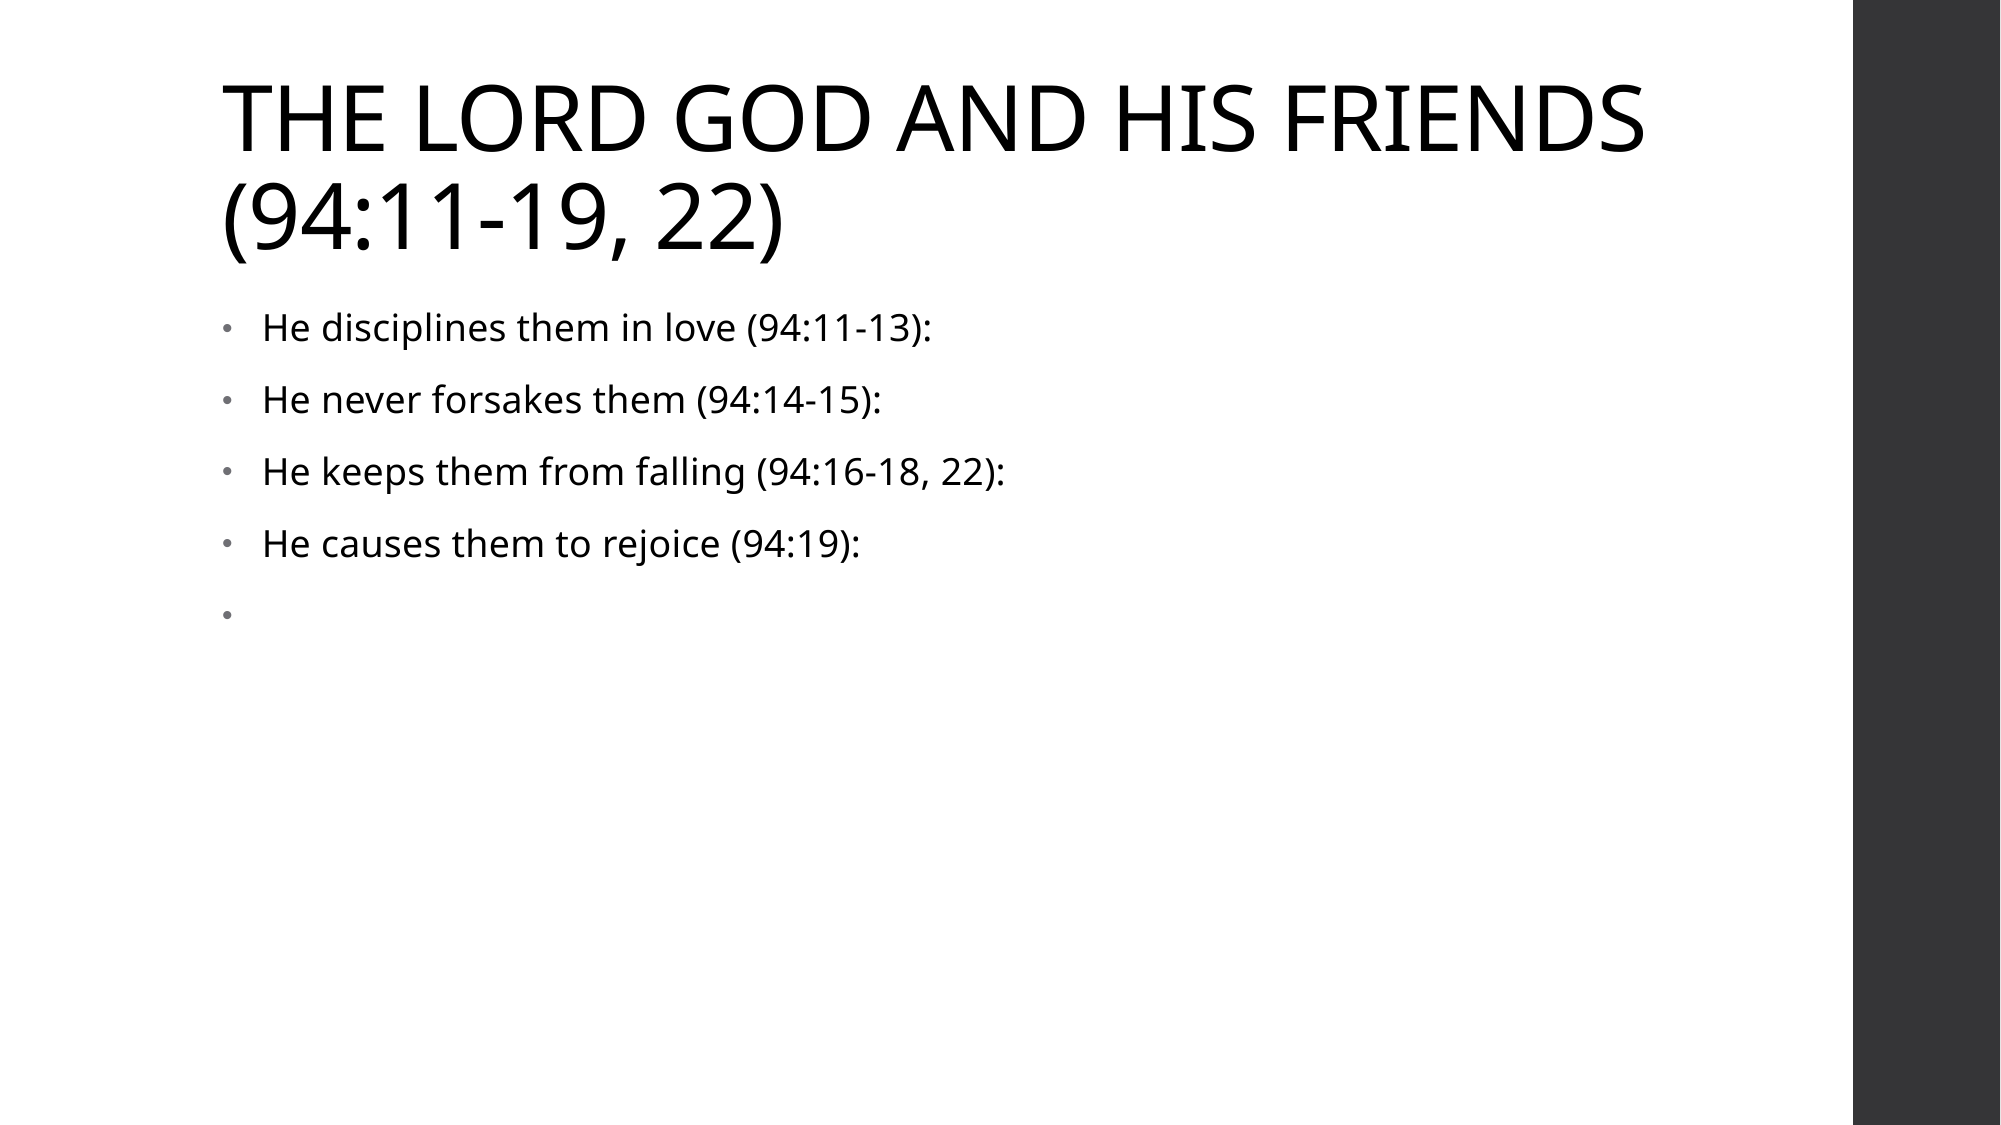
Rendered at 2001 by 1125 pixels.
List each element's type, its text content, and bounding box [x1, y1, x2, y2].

list He disciplines them in love (94:11-13): He never forsakes them (94:14-15): He keeps them from falling (94:16-18, 22): He causes them to rejoice (94:19): [206, 299, 1617, 1014]
title THE LORD GOD AND HIS FRIENDS (94:11-19, 22) [206, 60, 1797, 278]
